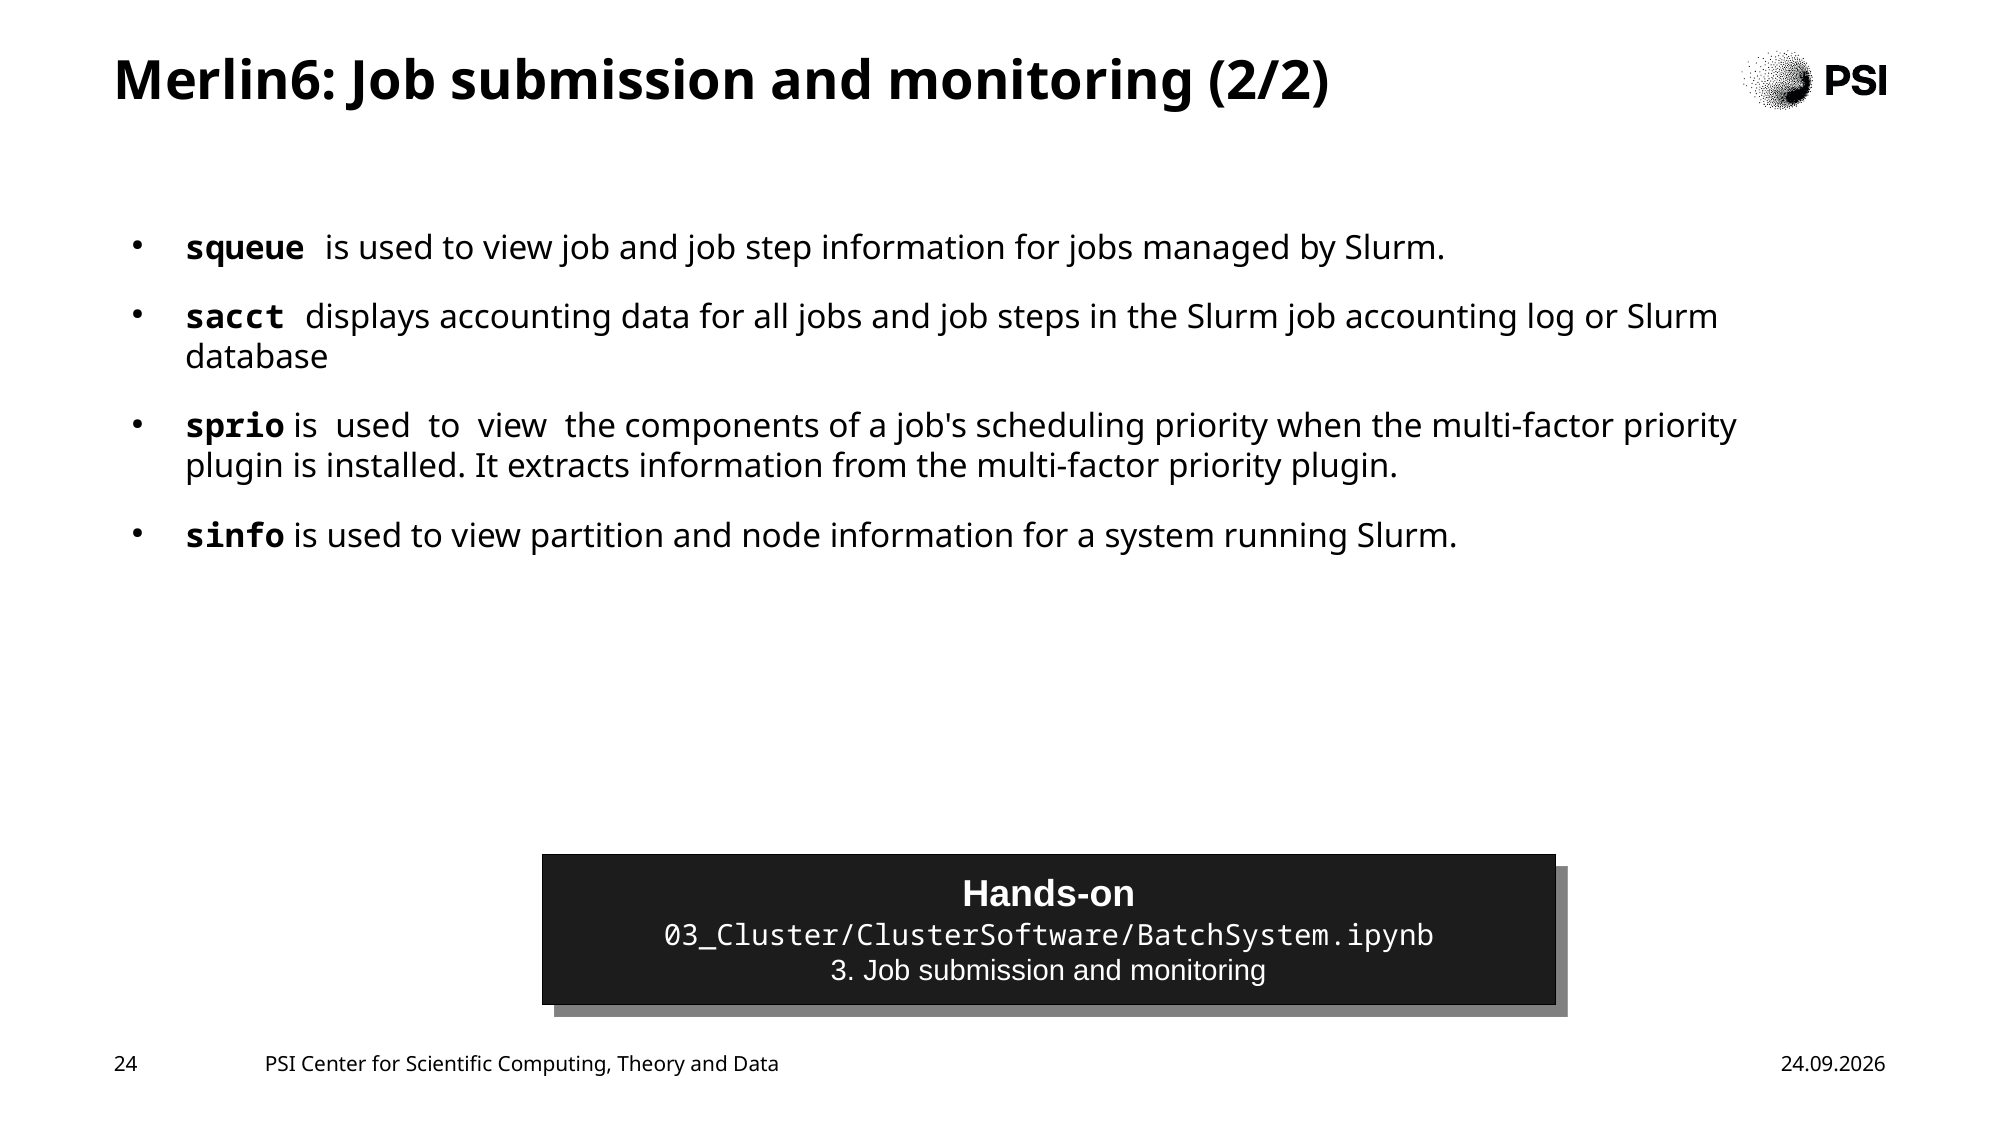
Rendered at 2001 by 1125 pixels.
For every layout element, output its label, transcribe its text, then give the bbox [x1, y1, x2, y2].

text_box Hands-on 03_Cluster/ClusterSoftware/BatchSystem.ipynb 3. Job submission and monitoring [542, 854, 1556, 1005]
list squeue is used to view job and job step information for jobs managed by Slurm. sacct displays accounting data for all jobs and job steps in the Slurm job accounting log or Slurm database sprio is used to view the components of a job's scheduling priority when the multi-factor priority plugin is installed. It extracts information from the multi-factor priority plugin. sinfo is used to view partition and node information for a system running Slurm. [114, 225, 1824, 1046]
title Merlin6: Job submission and monitoring (2/2) [114, 45, 1585, 179]
